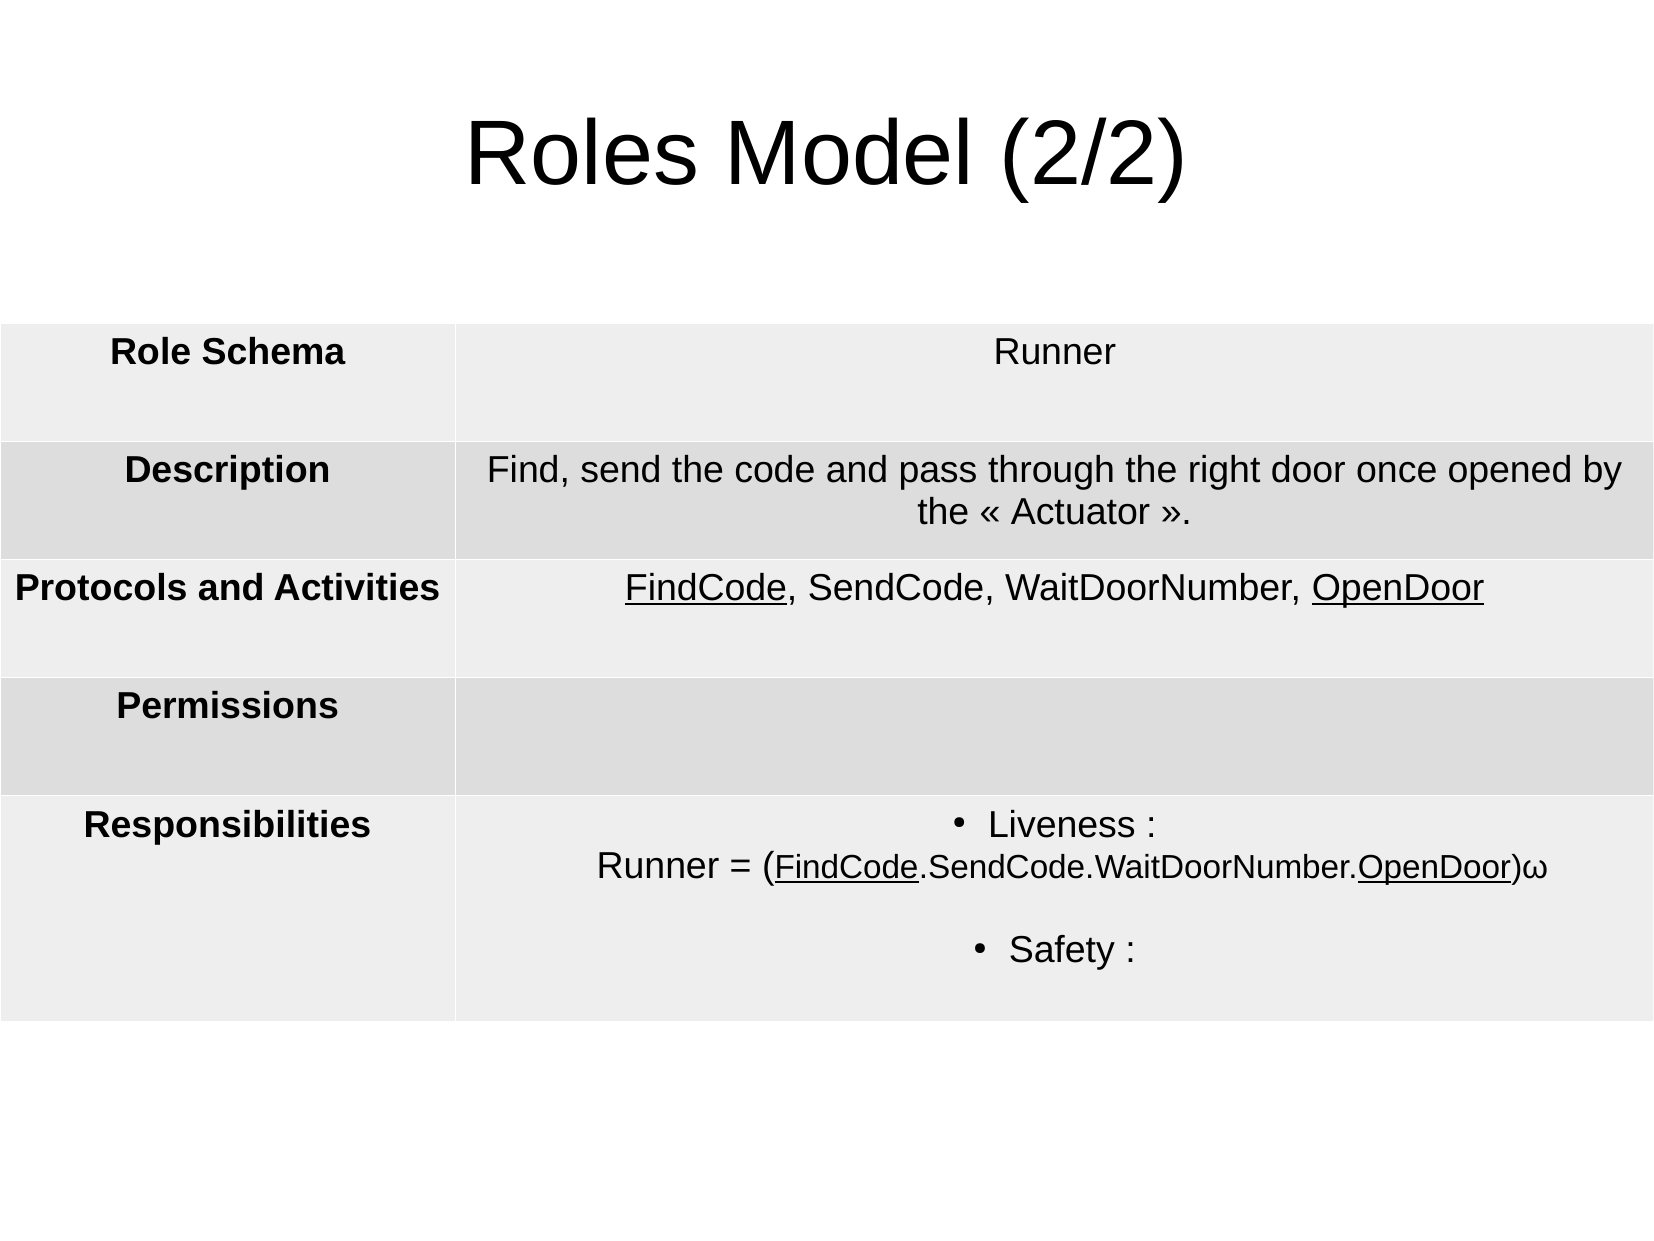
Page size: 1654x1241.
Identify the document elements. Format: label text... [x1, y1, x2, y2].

table_header Runner [456, 324, 1654, 441]
table_cell Responsibilities [1, 796, 455, 1021]
table_cell Liveness : Runner = (FindCode.SendCode.WaitDoorNumber.OpenDoor)ω Safety : [456, 796, 1654, 1021]
table_cell Permissions [1, 678, 455, 795]
table_cell Description [1, 442, 455, 559]
table_header Role Schema [1, 324, 455, 441]
title Roles Model (2/2) [82, 49, 1571, 257]
table_cell Find, send the code and pass through the right door once opened by the « Actuator ». [456, 442, 1654, 559]
table_cell [456, 678, 1654, 795]
table_cell FindCode, SendCode, WaitDoorNumber, OpenDoor [456, 560, 1654, 677]
table_cell Protocols and Activities [1, 560, 455, 677]
